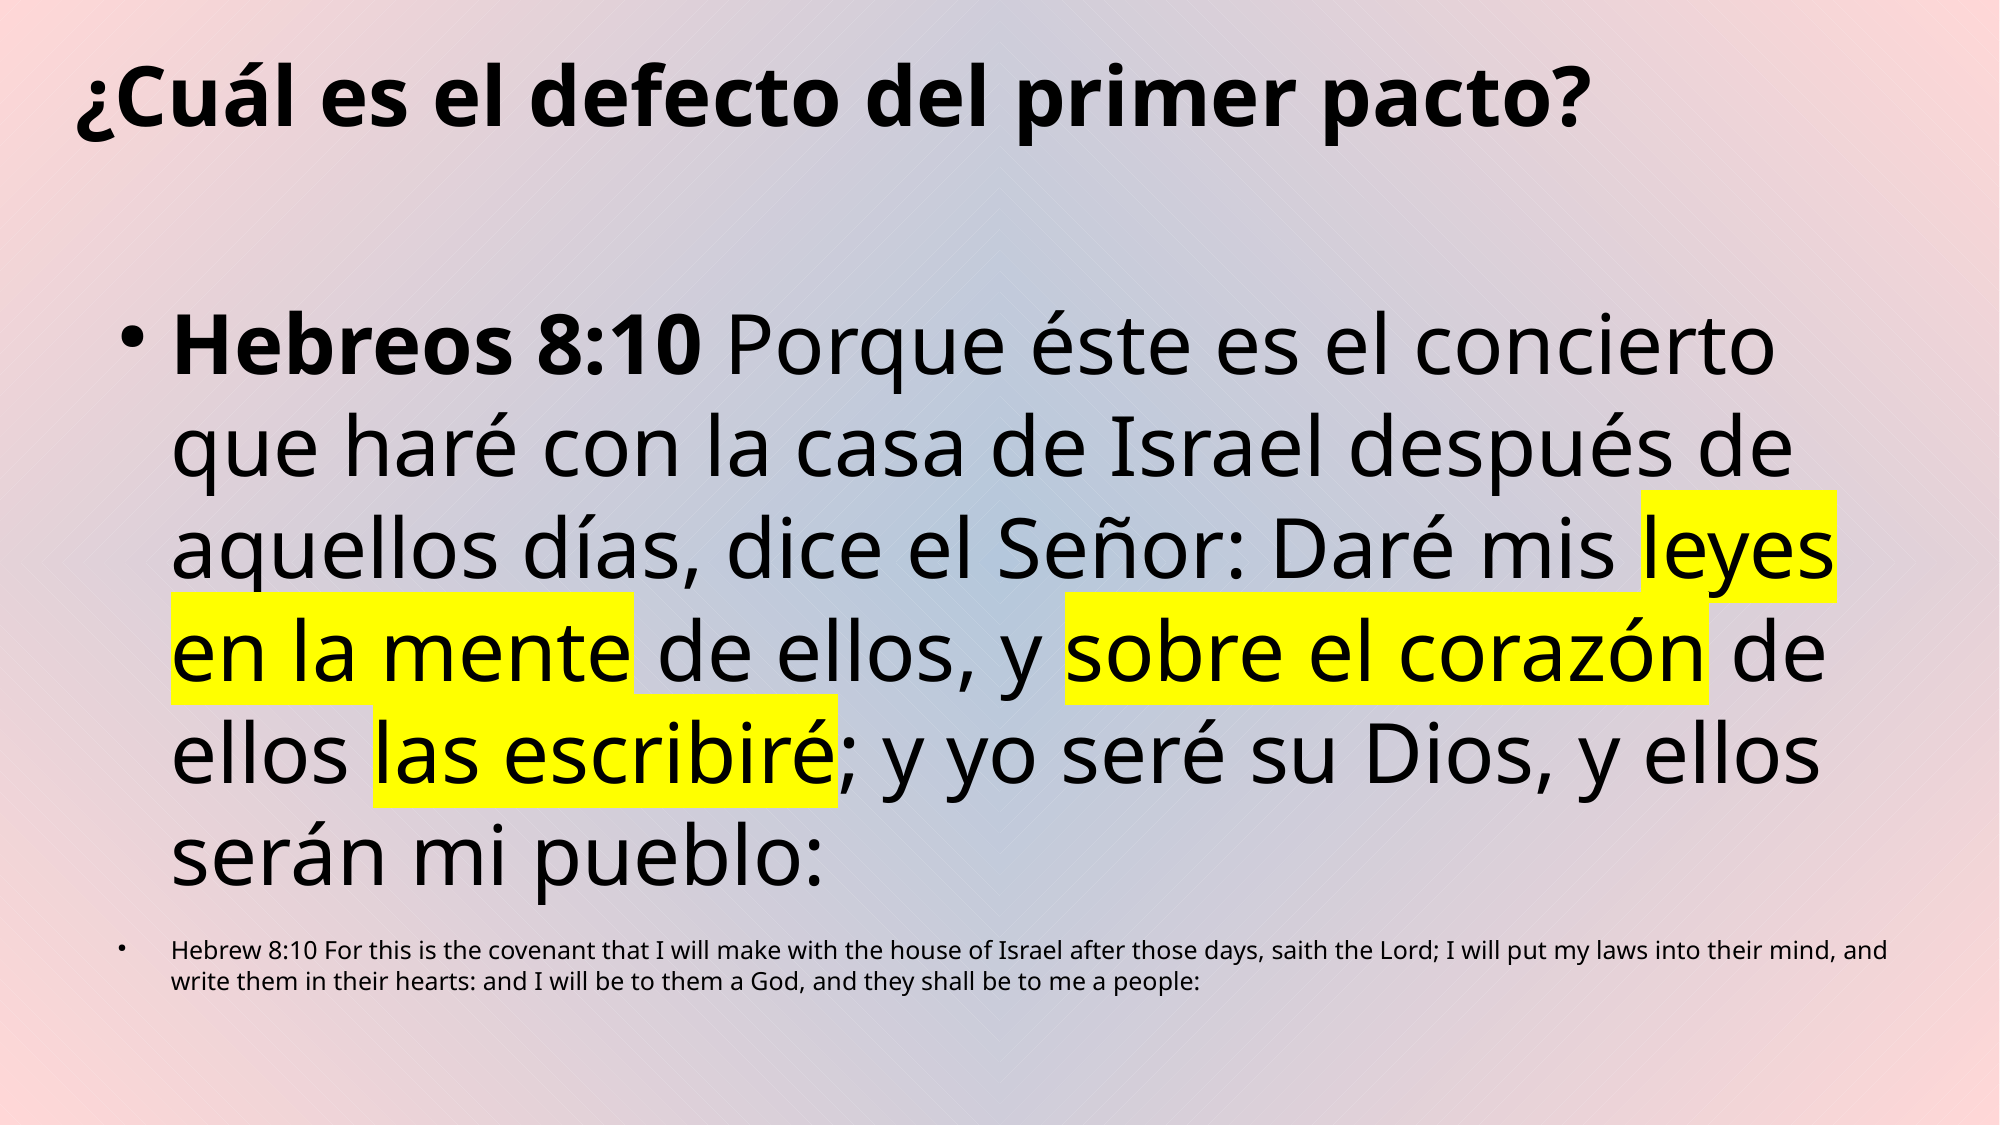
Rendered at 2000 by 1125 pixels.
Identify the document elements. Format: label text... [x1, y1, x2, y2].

title ¿Cuál es el defecto del primer pacto? [74, 35, 1950, 153]
list Hebreos 8:10 Porque éste es el concierto que haré con la casa de Israel después de aquellos días, dice el Señor: Daré mis leyes en la mente de ellos, y sobre el corazón de ellos las escribiré; y yo seré su Dios, y ellos serán mi pueblo: Hebrew 8:10 For this is the covenant that I will make with the house of Israel after those days, saith the Lord; I will put my laws into their mind, and write them in their hearts: and I will be to them a God, and they shall be to me a people: [99, 149, 1950, 1013]
